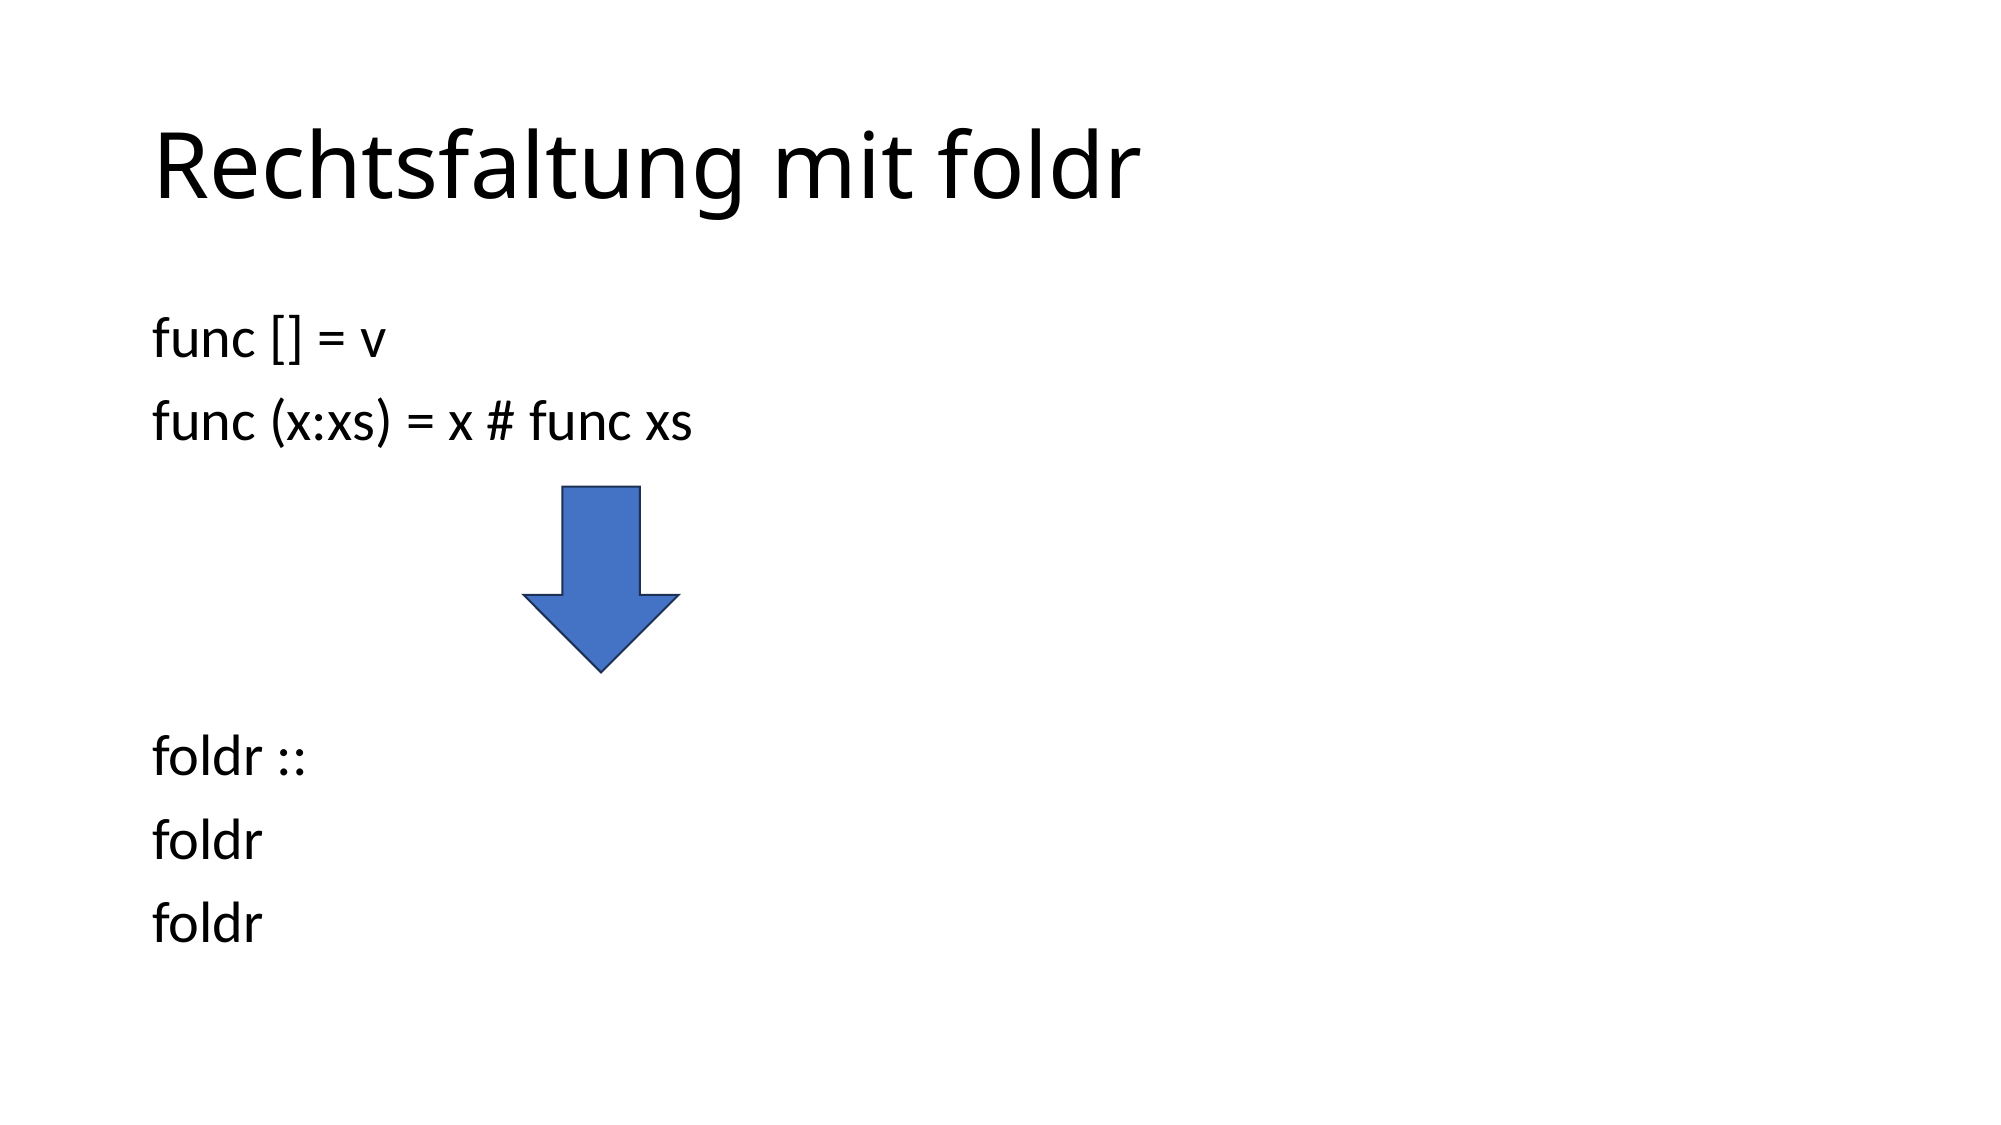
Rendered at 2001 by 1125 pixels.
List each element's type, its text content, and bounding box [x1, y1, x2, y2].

text_box [523, 486, 679, 673]
list func [] = v func (x:xs) = x # func xs foldr :: foldr foldr [137, 299, 1065, 1014]
title Rechtsfaltung mit foldr [137, 59, 1863, 278]
